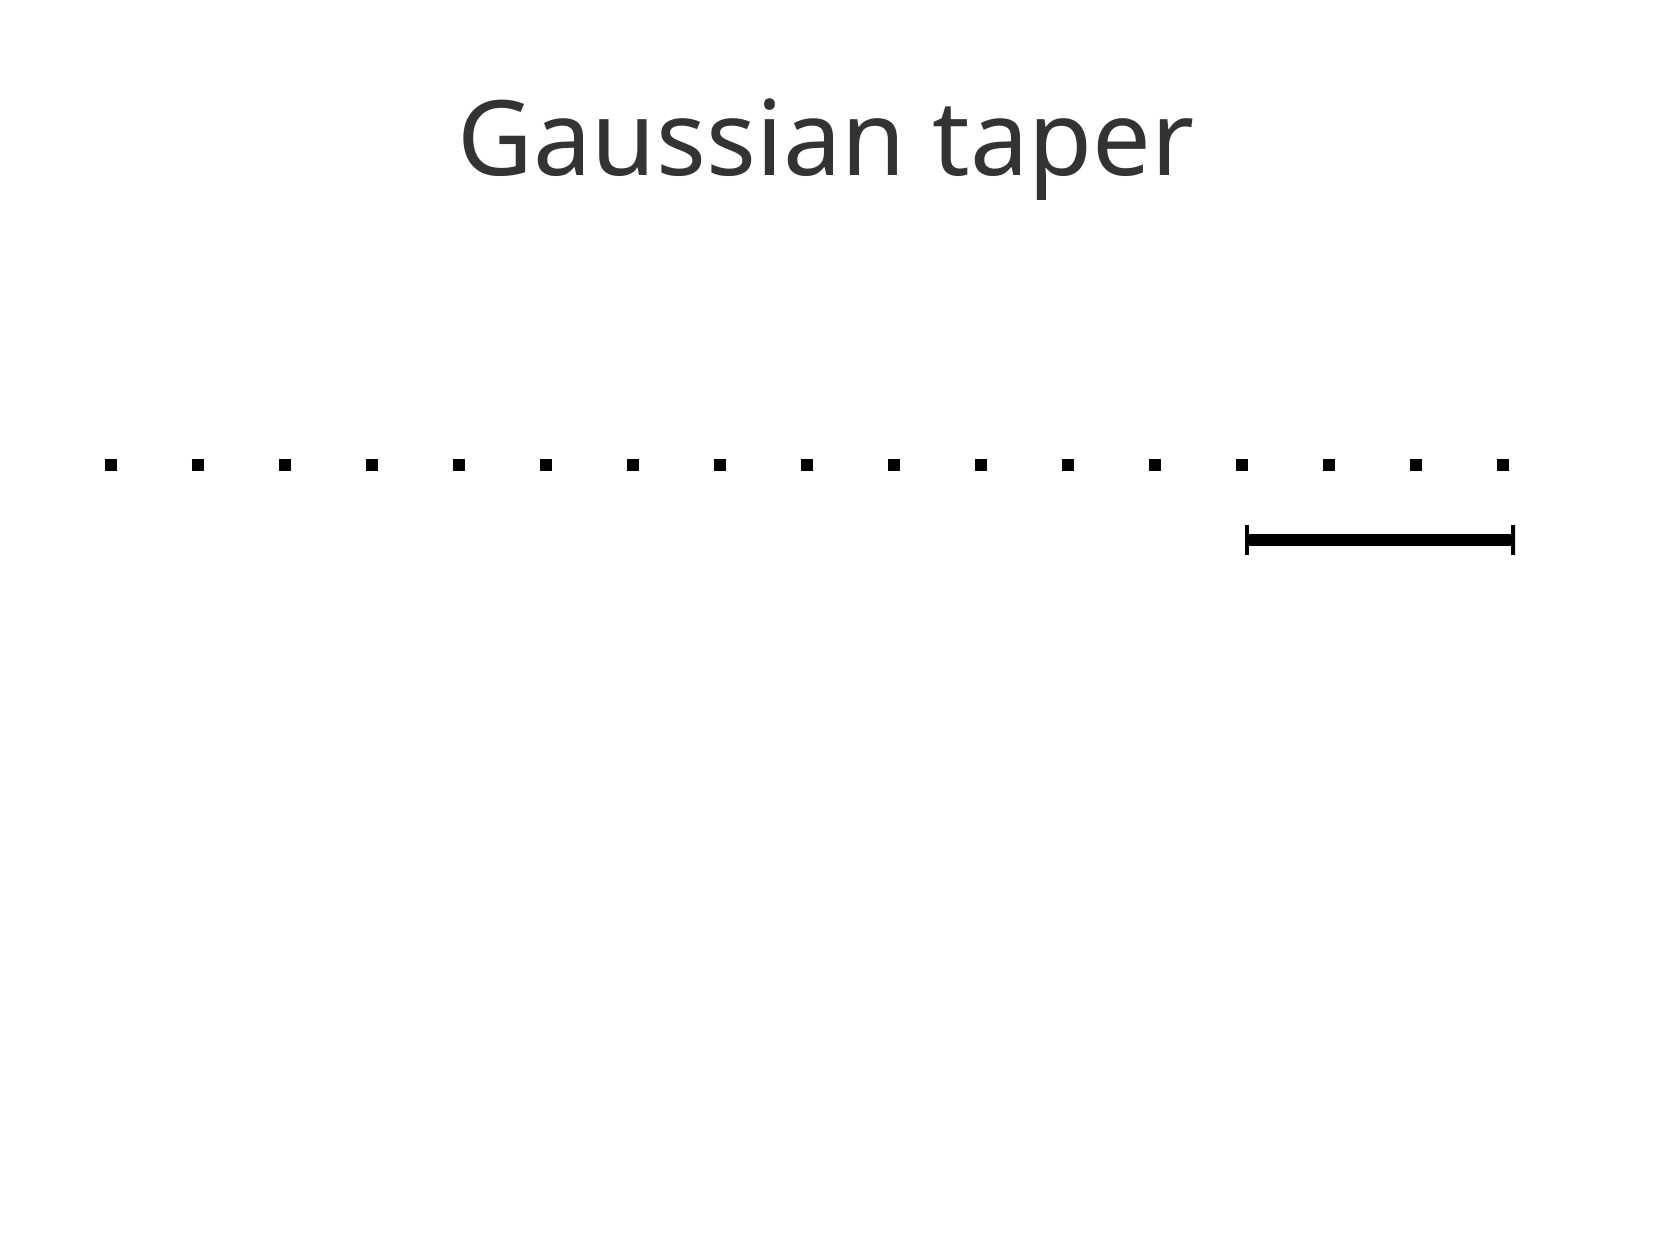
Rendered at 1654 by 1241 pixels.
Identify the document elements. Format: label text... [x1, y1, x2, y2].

title Gaussian taper [82, 31, 1571, 239]
